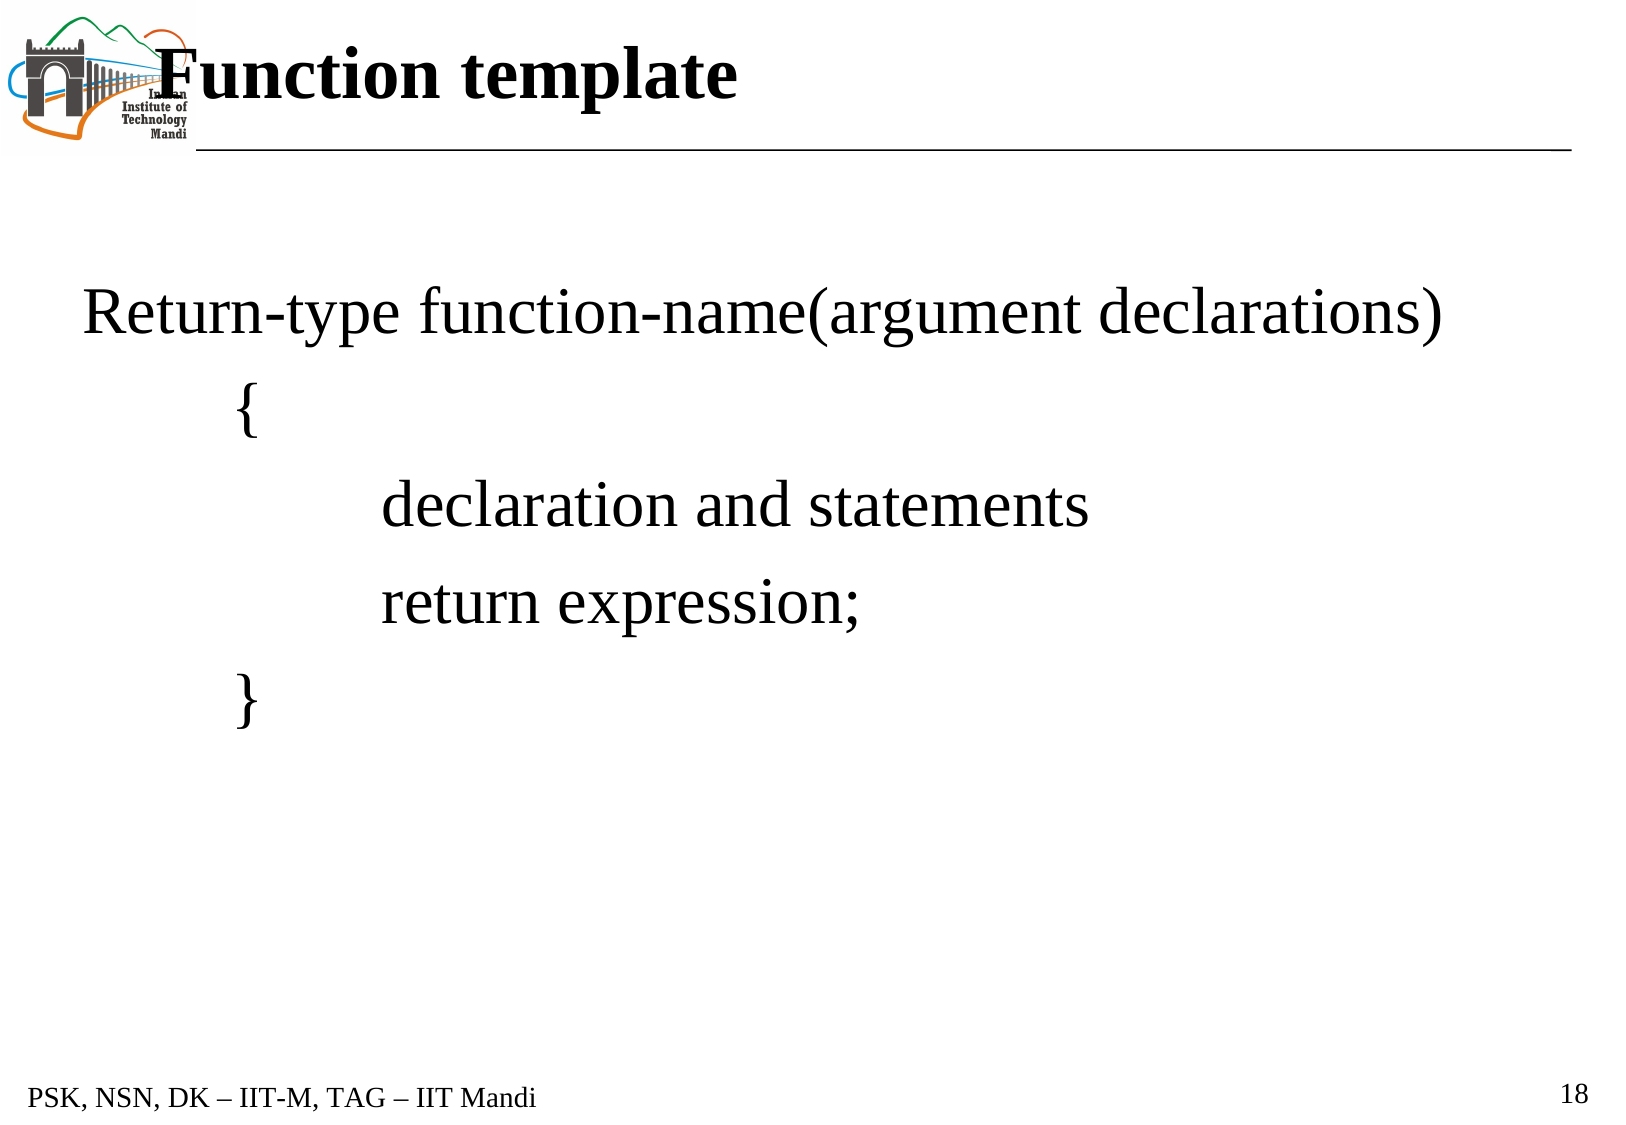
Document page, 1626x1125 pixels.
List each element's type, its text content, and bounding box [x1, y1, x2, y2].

picture [1, 0, 196, 156]
title Function template [139, 0, 1581, 138]
list Return-type function-name(argument declarations) { declaration and statements return expression; } [67, 162, 1571, 1025]
